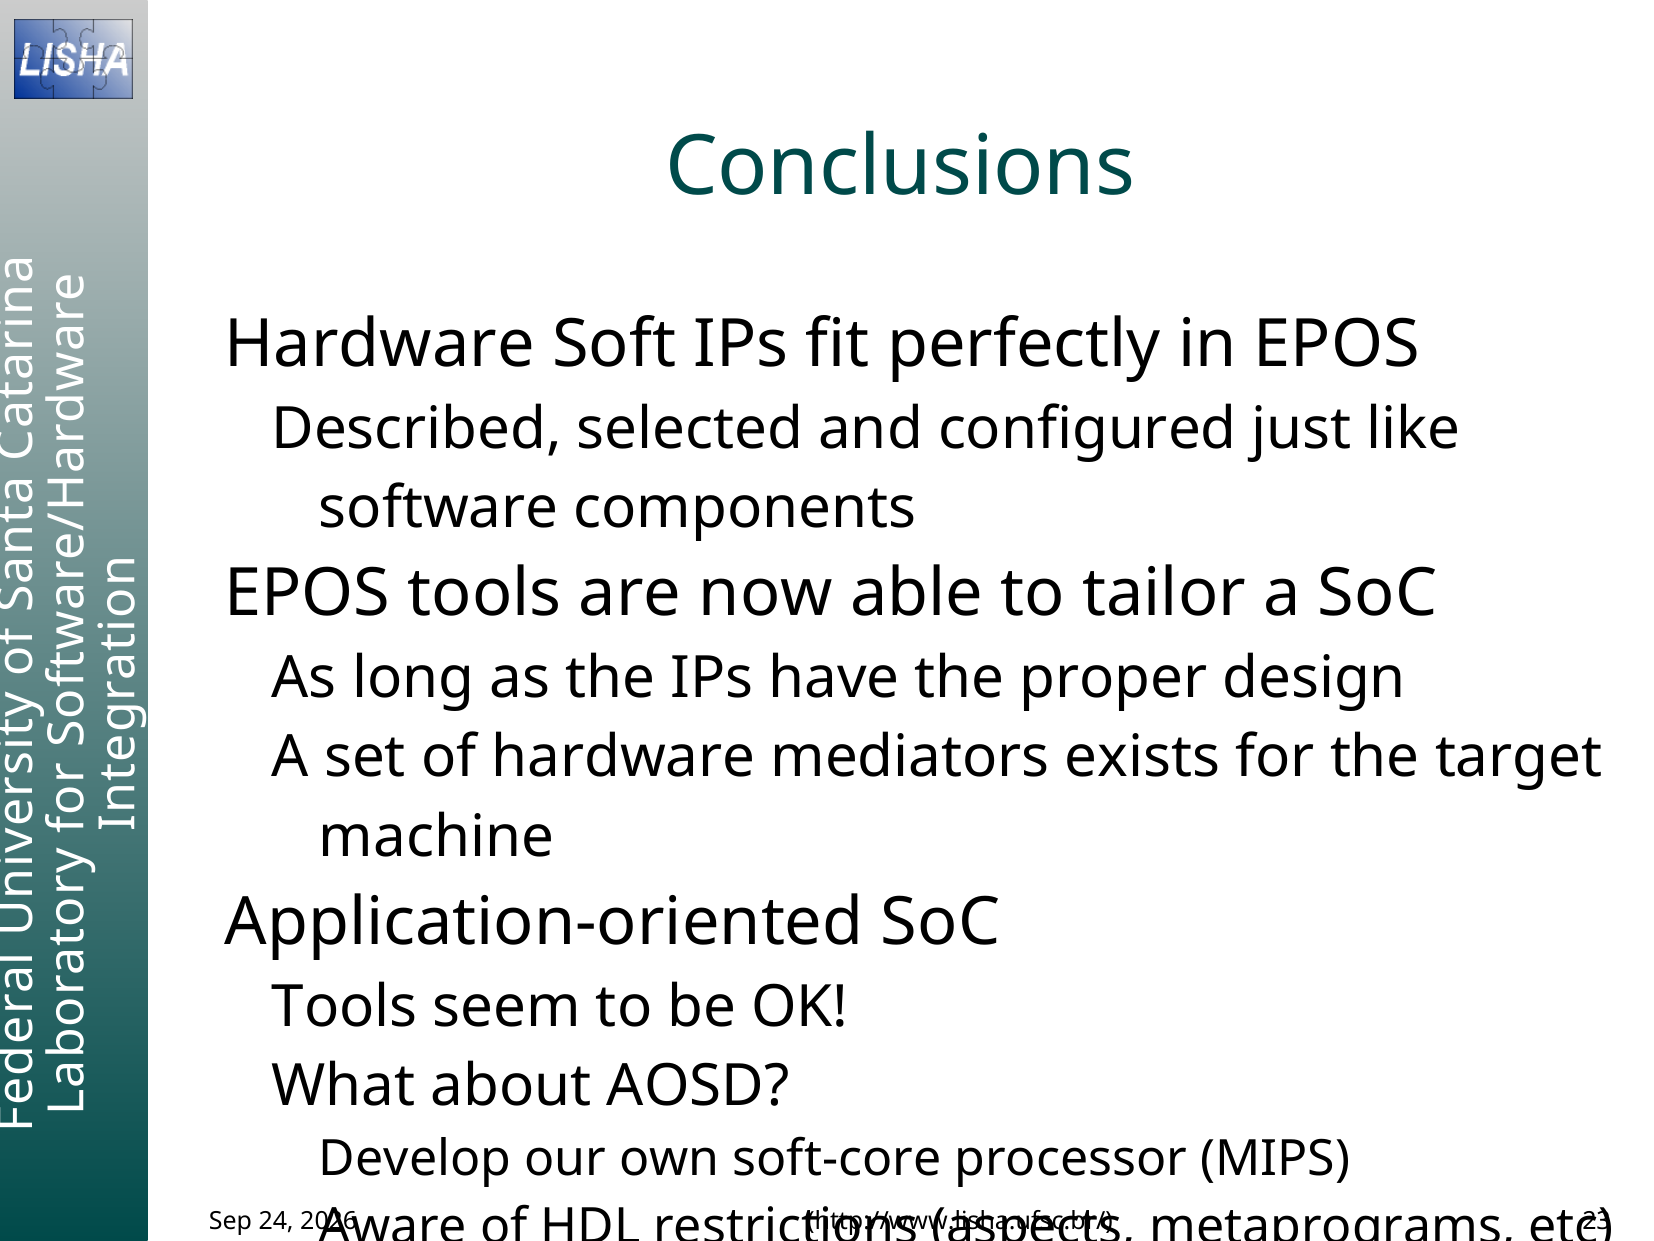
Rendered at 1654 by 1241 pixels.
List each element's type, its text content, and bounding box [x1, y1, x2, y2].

picture [14, 19, 133, 99]
list Hardware Soft IPs fit perfectly in EPOS Described, selected and configured just like software components EPOS tools are now able to tailor a SoC As long as the IPs have the proper design A set of hardware mediators exists for the target machine Application-oriented SoC Tools seem to be OK! What about AOSD? Develop our own soft-core processor (MIPS) Aware of HDL restrictions (aspects, metaprograms, etc) [177, 295, 1625, 1182]
title Conclusions [206, 58, 1595, 267]
